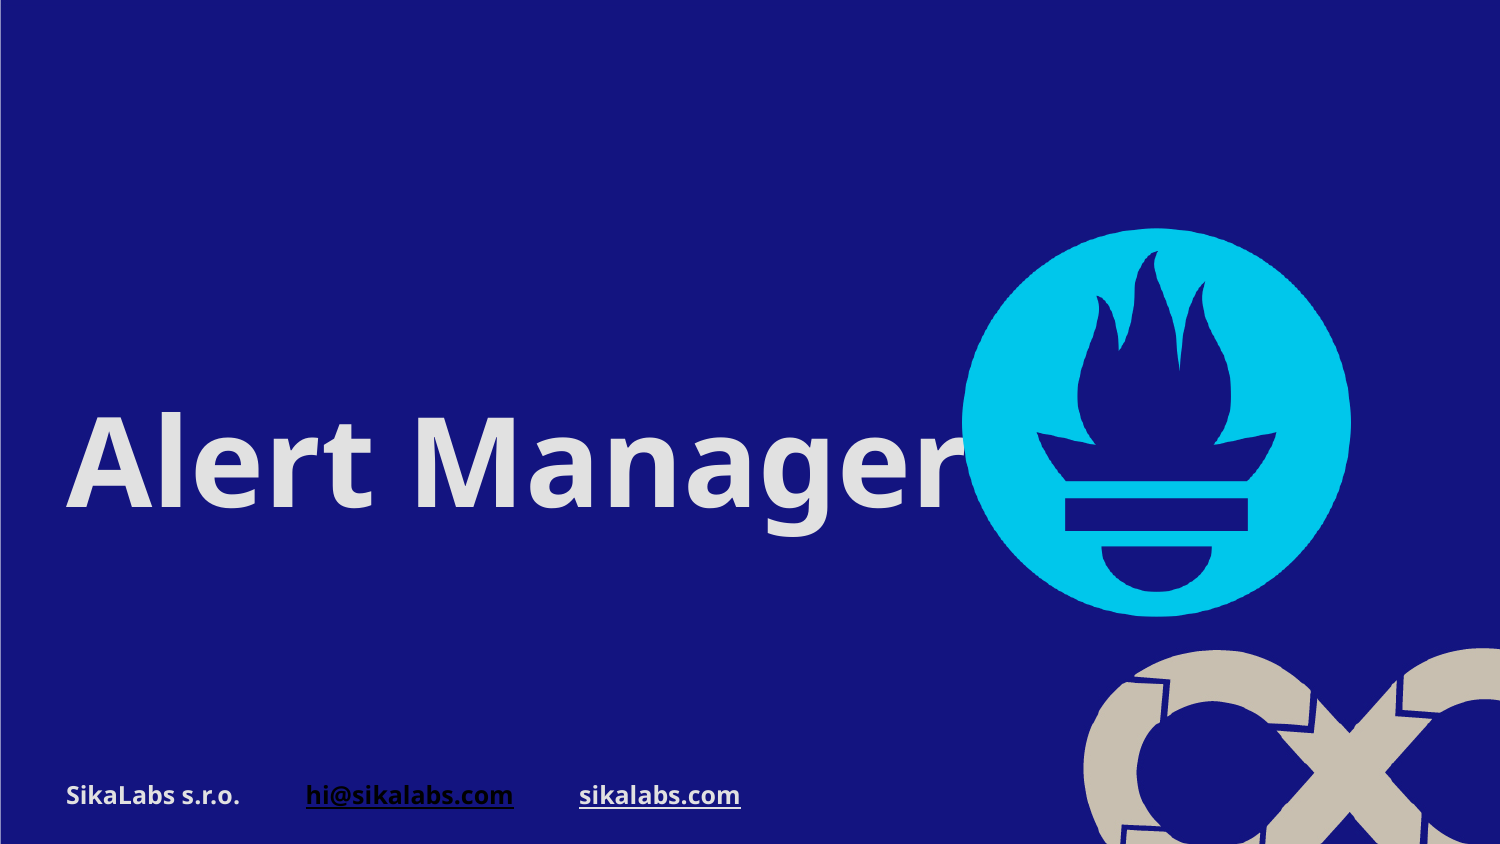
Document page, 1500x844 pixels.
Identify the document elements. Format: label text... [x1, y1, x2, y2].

picture [0, 0, 1500, 844]
list Alert Manager [51, 205, 1352, 688]
